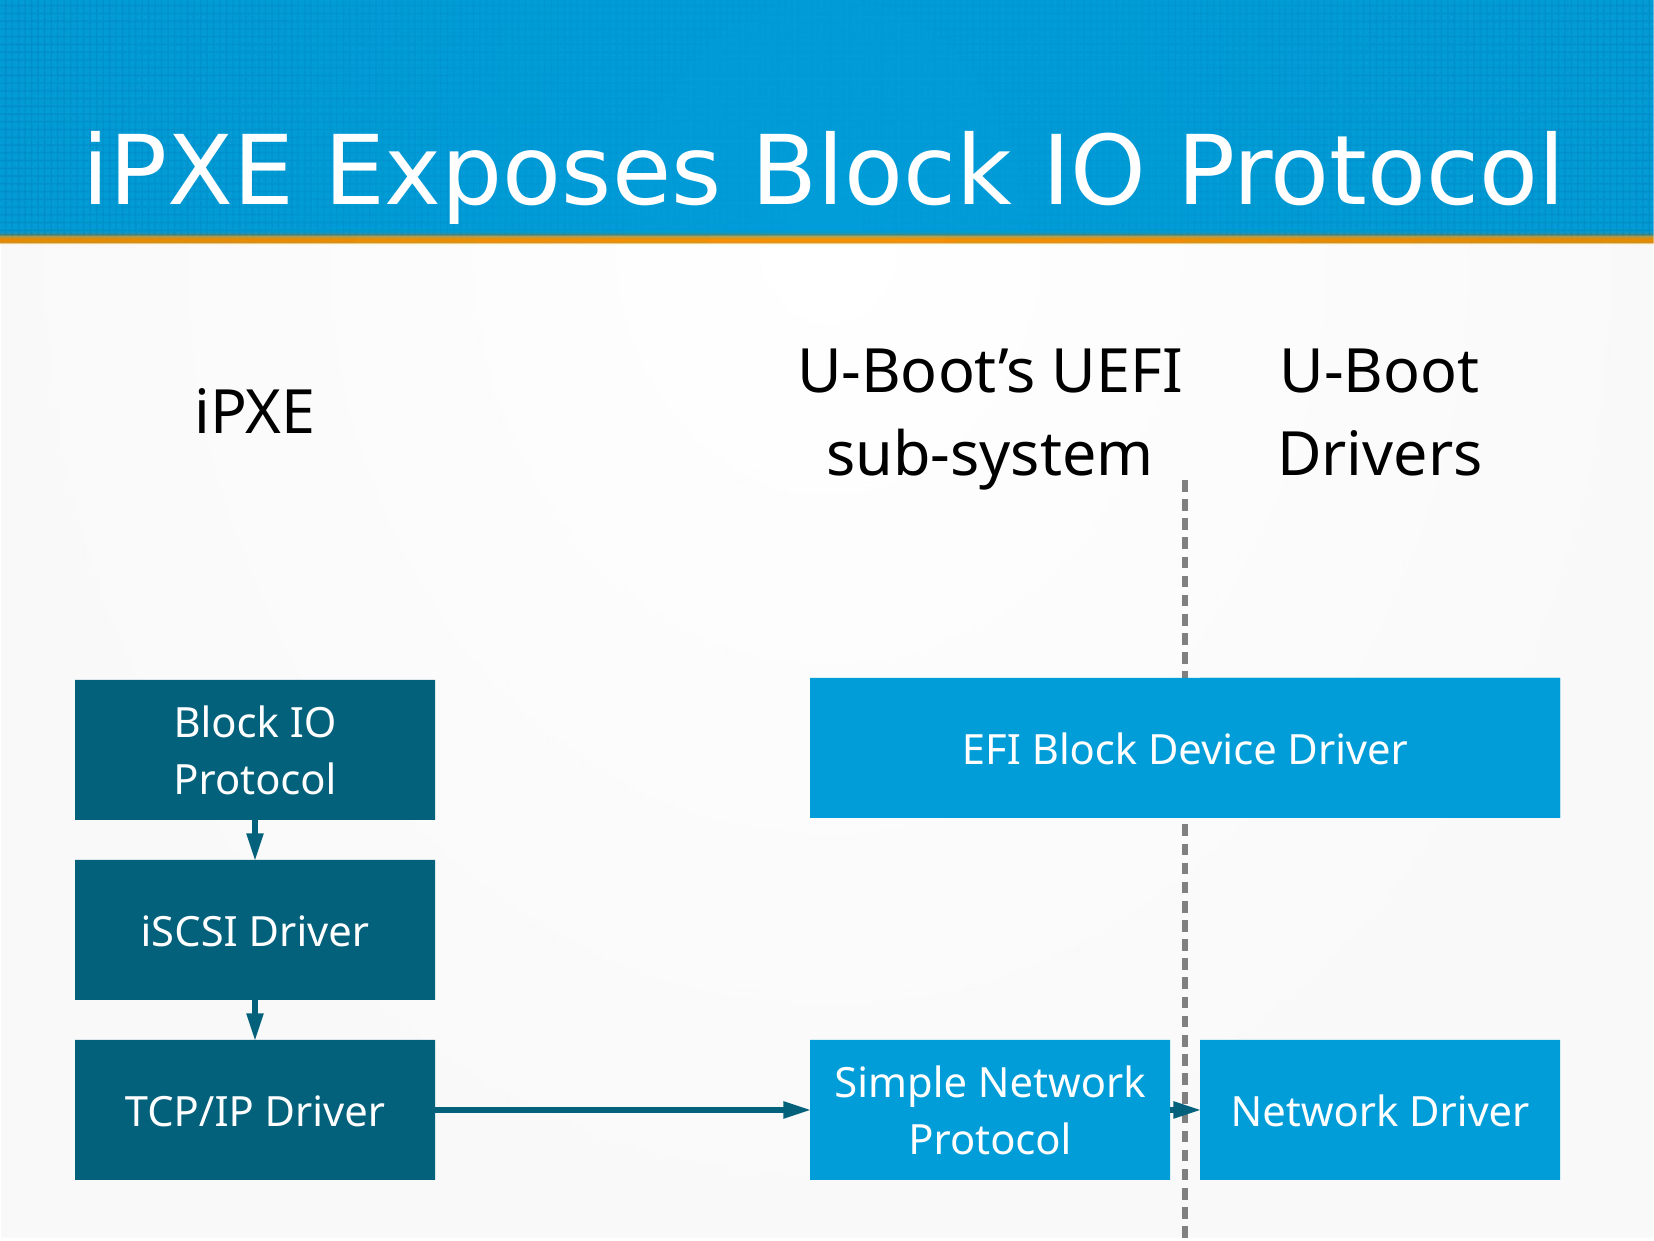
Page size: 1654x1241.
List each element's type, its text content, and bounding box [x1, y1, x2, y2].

text_box Network Driver [1200, 1039, 1561, 1180]
text_box iSCSI Driver [75, 859, 436, 1000]
text_box Block IO Protocol [75, 679, 436, 820]
text_box U-Boot Drivers [1199, 339, 1560, 480]
text_box U-Boot’s UEFI sub-system [810, 339, 1171, 480]
picture [0, 233, 1654, 1241]
text_box TCP/IP Driver [75, 1039, 436, 1180]
text_box iPXE [75, 339, 436, 480]
text_box Simple Network Protocol [810, 1039, 1171, 1180]
title iPXE Exposes Block IO Protocol [82, 19, 1571, 227]
text_box EFI Block Device Driver [810, 677, 1561, 818]
